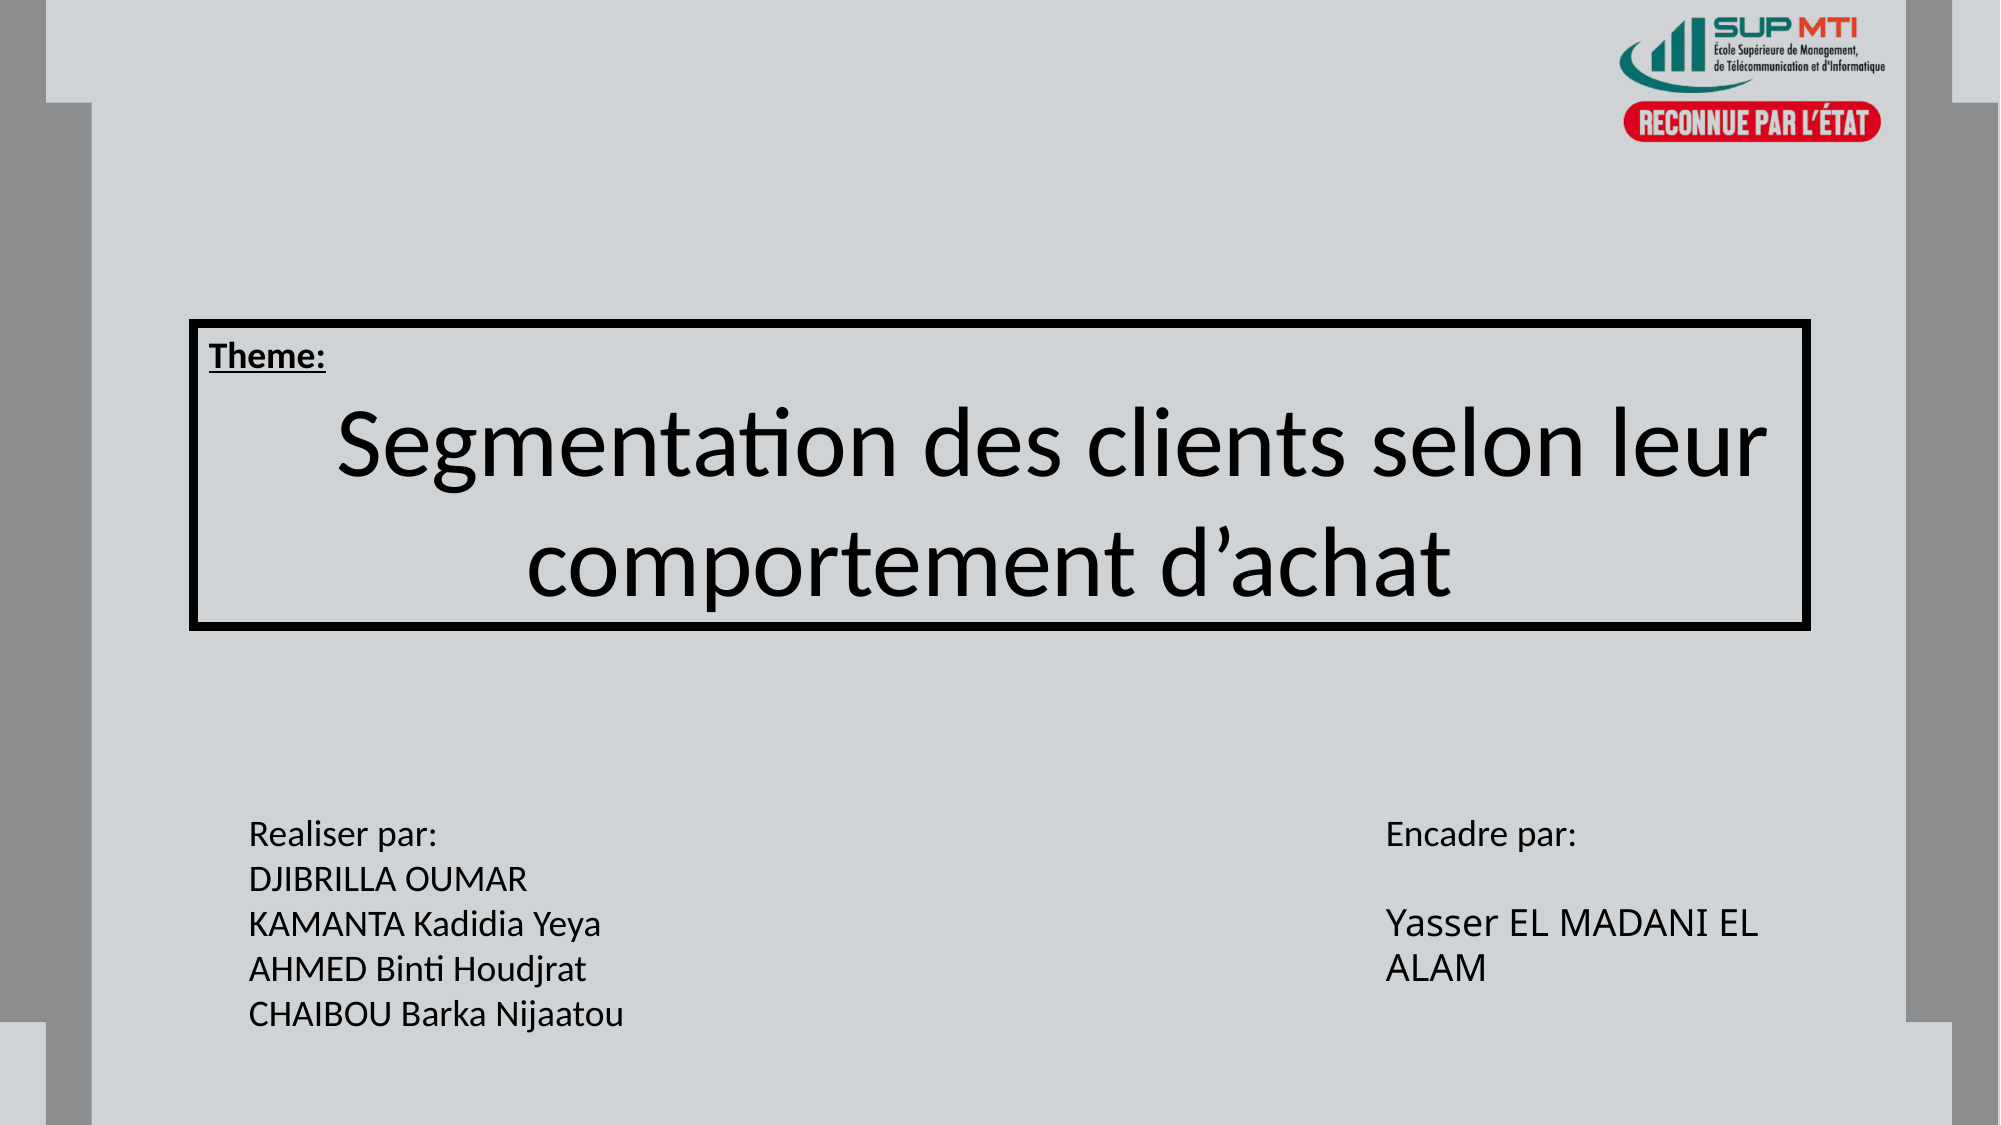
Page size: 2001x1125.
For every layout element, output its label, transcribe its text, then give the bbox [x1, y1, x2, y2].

text_box Realiser par: DJIBRILLA OUMAR KAMANTA Kadidia Yeya AHMED Binti Houdjrat CHAIBOU Barka Nijaatou [234, 801, 698, 1044]
text_box [1906, 0, 1998, 1125]
text_box Theme: Segmentation des clients selon leur comportement d’achat [193, 323, 1807, 627]
picture [1616, 13, 1888, 145]
text_box Encadre par: Yasser EL MADANI EL ALAM [1370, 801, 1835, 999]
text_box [0, 0, 92, 1125]
